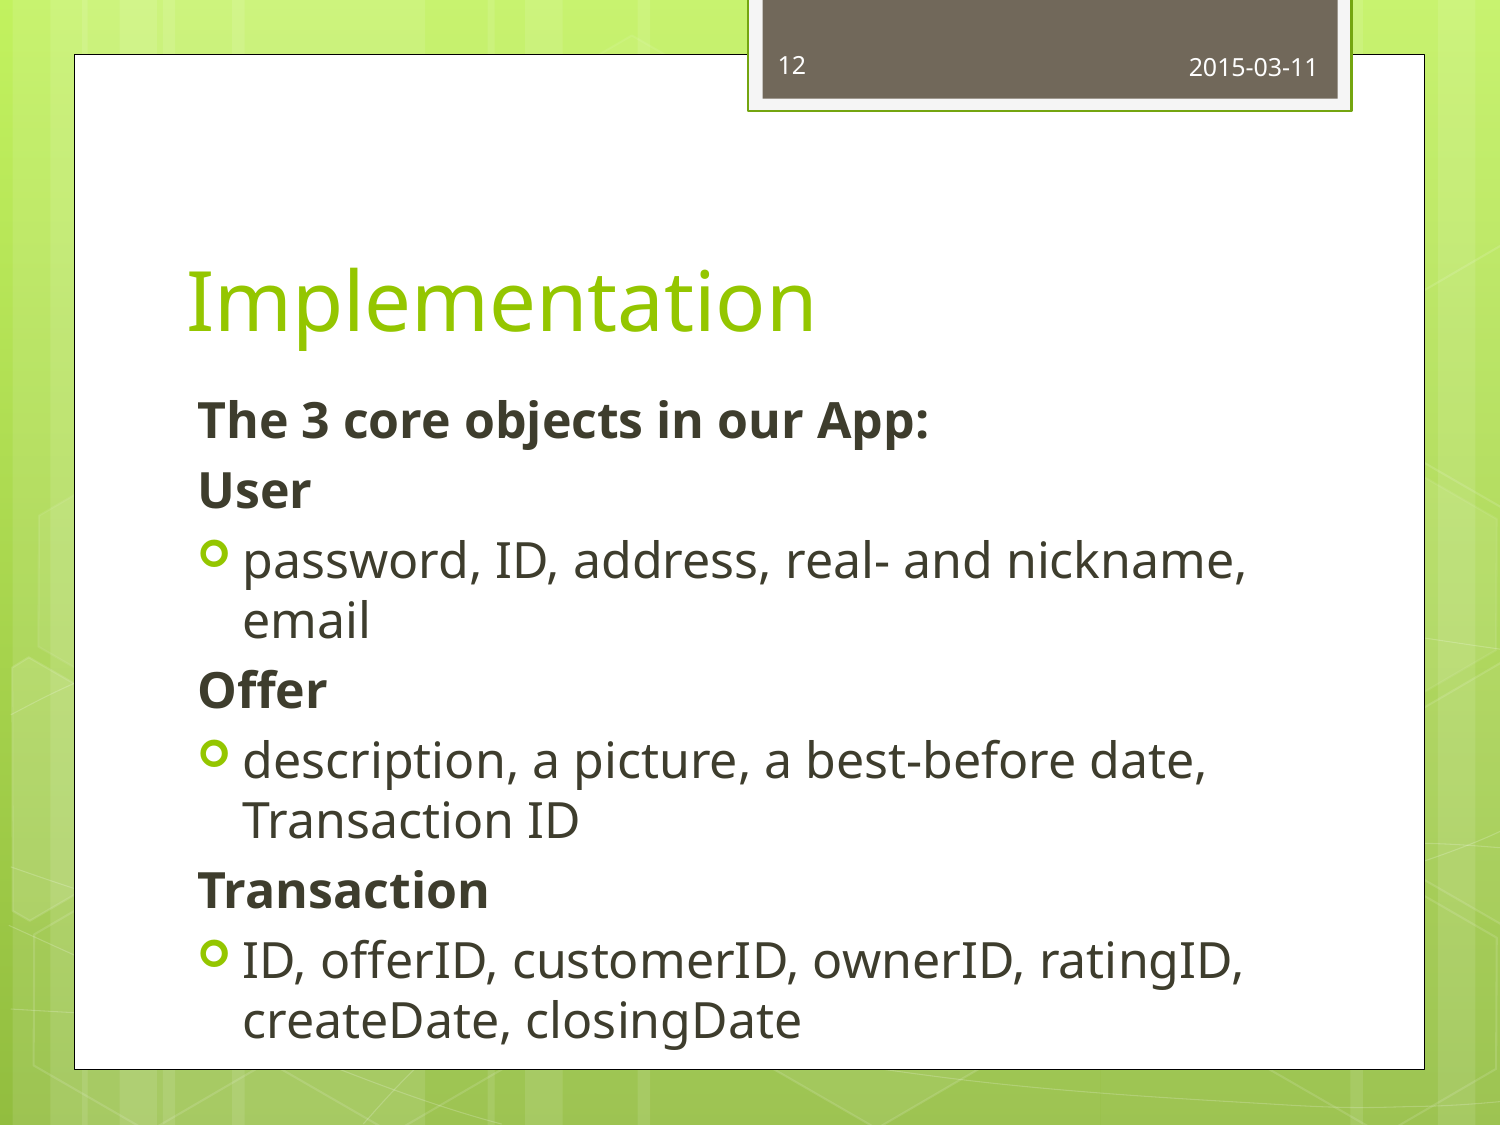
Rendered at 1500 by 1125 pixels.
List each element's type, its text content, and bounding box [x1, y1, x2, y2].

title Implementation [171, 168, 1324, 357]
slide_number <number> [762, 36, 982, 97]
slide_number 2015-03-11 [983, 36, 1334, 97]
list The 3 core objects in our App: User password, ID, address, real- and nickname, email Offer description, a picture, a best-before date, Transaction ID Transaction ID, offerID, customerID, ownerID, ratingID, createDate, closingDate [171, 381, 1283, 1059]
